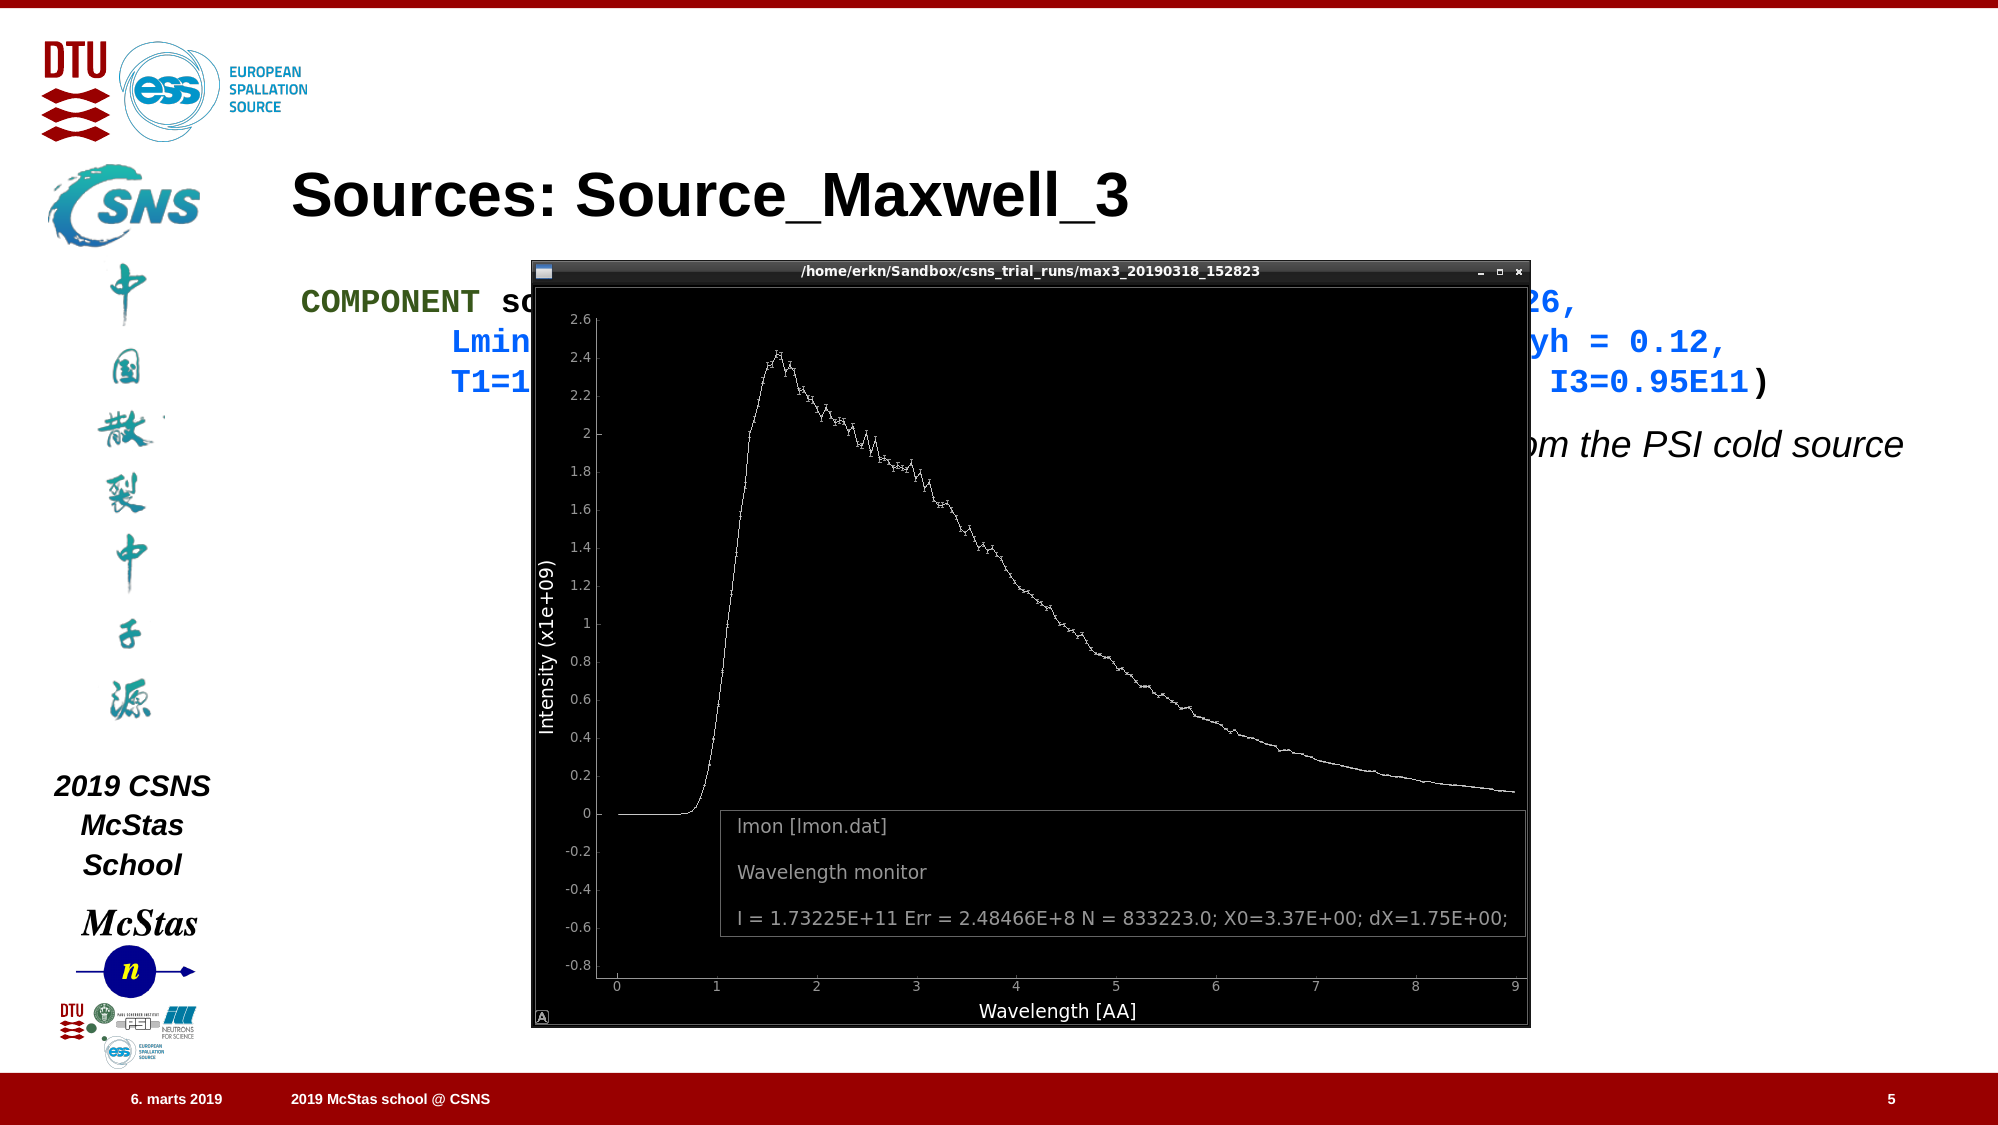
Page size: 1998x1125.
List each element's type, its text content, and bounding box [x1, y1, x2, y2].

picture [116, 1013, 160, 1030]
text_box Parameters from the PSI cold source [1531, 415, 1920, 473]
picture [119, 41, 307, 142]
title Sources: Source_Maxwell_3 [291, 69, 1819, 230]
text_box COMPONENT source = Source_Maxwell_3(yheight=0.156, xwidth=0.126, Lmin=0.1, Lmax=9.0, dist=1.5, focus_xw = 0.025, focus_yh = 0.12, T1=150.42, I1=3.67E11, T2=38.74, I2=3.64E11, T3=14.84, I3=0.95E11) [1531, 271, 1973, 407]
picture [531, 260, 1531, 1028]
slide_number <number> [1887, 1088, 1909, 1110]
picture [48, 162, 209, 744]
text_box COMPONENT source = Source_Maxwell_3(yheight=0.156, xwidth=0.126, Lmin=0.1, Lmax=9.0, dist=1.5, focus_xw = 0.025, focus_yh = 0.12, T1=150.42, I1=3.67E11, T2=38.74, I2=3.64E11, T3=14.84, I3=0.95E11) [293, 271, 531, 407]
picture [59, 908, 213, 999]
picture [86, 1003, 197, 1069]
